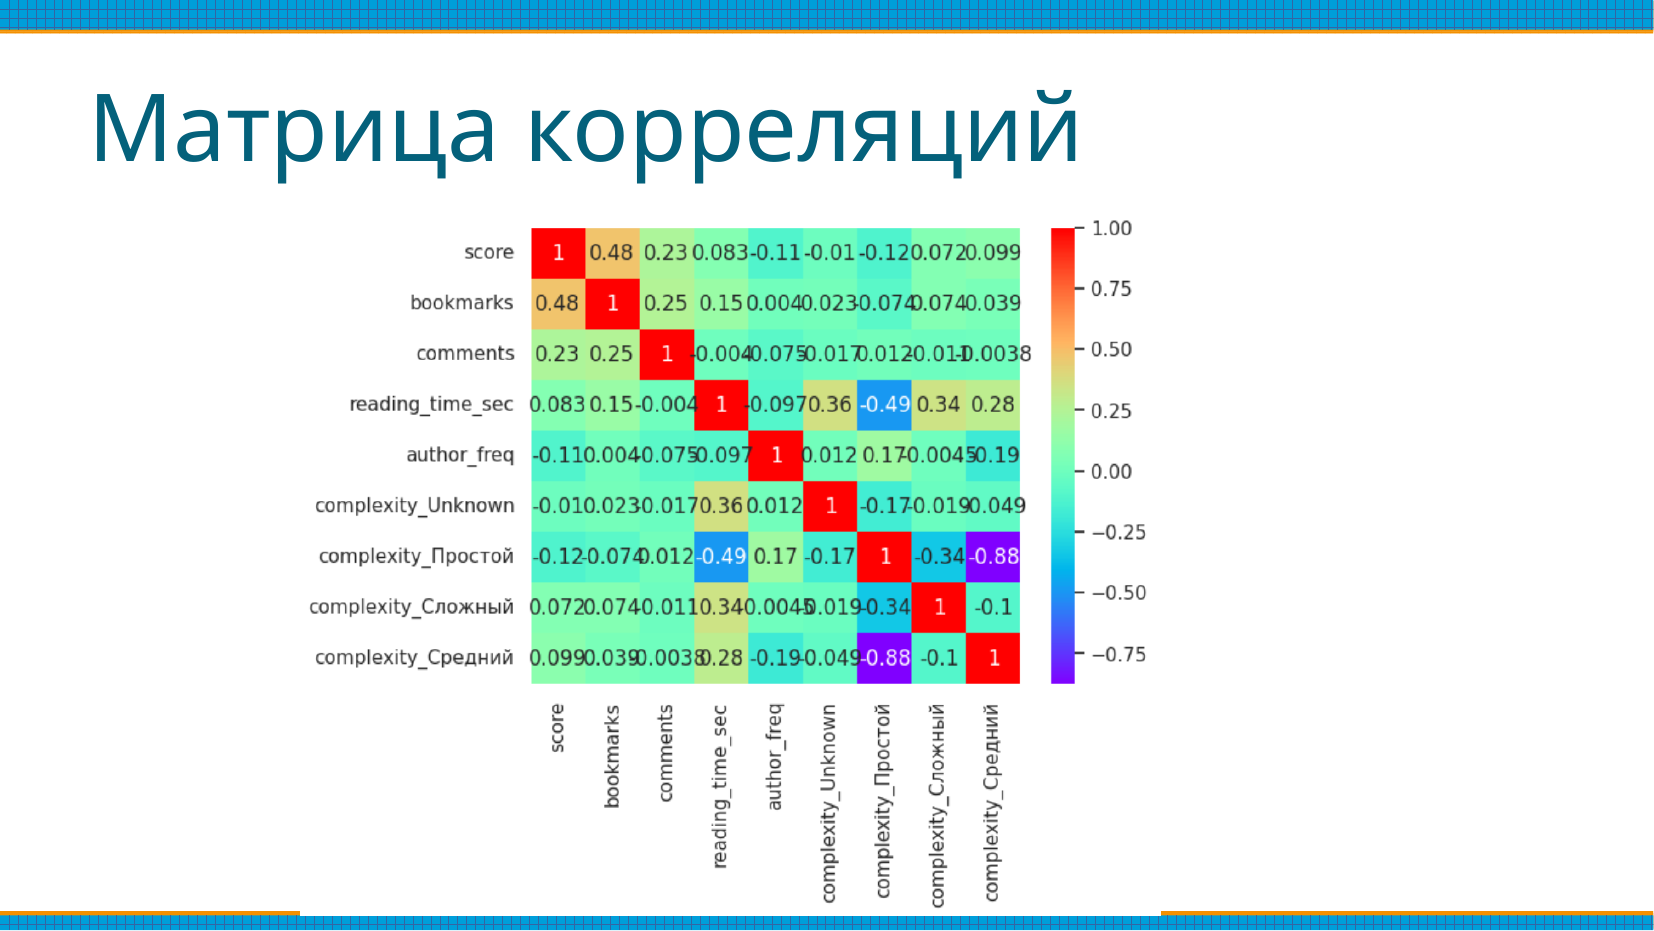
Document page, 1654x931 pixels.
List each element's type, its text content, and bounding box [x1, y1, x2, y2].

picture [300, 206, 1161, 915]
title Матрица корреляций [88, 44, 1565, 207]
